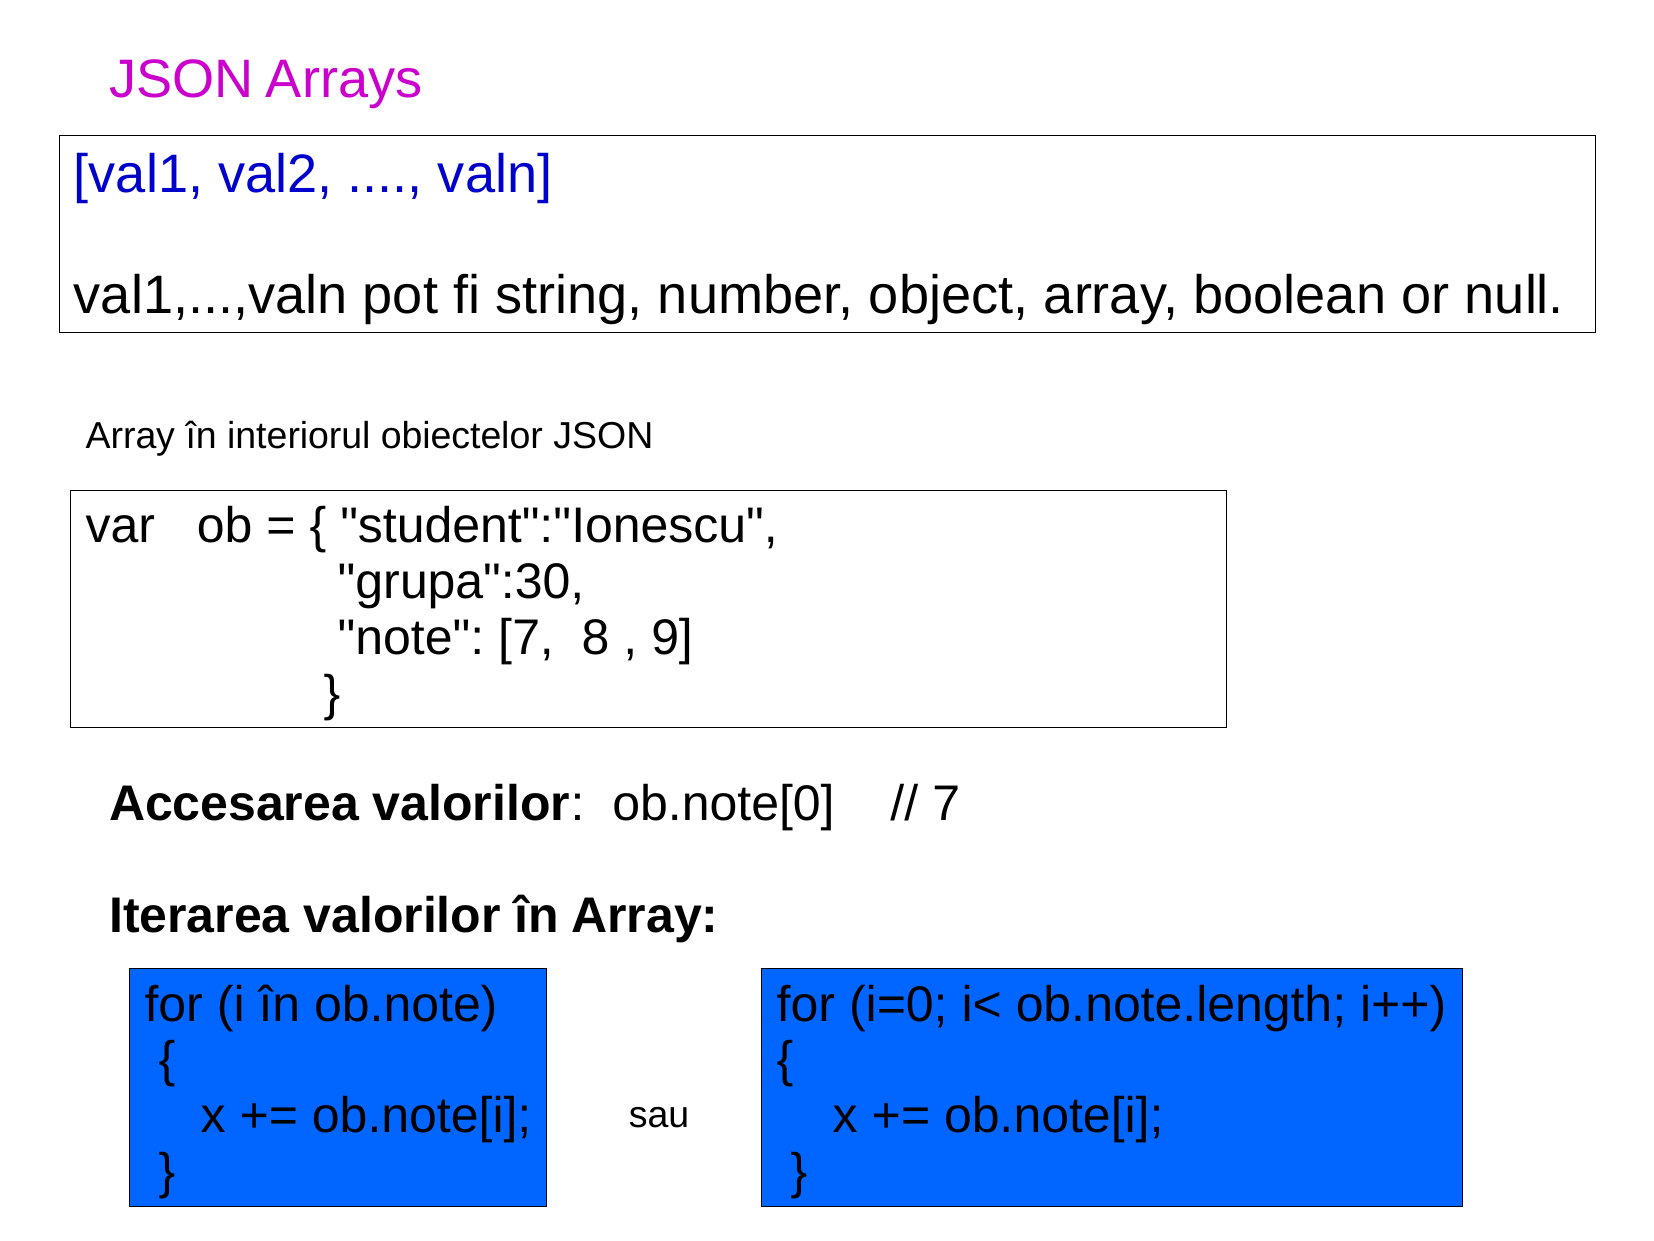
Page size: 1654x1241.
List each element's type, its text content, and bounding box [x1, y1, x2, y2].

text_box var ob = { "student":"Ionescu", "grupa":30, "note": [7, 8 , 9] } [70, 490, 1227, 728]
text_box Accesarea valorilor: ob.note[0] // 7 [94, 767, 976, 839]
text_box [val1, val2, ...., valn] val1,...,valn pot fi string, number, object, array, boolean or null. [59, 135, 1596, 333]
text_box Iterarea valorilor în Array: [94, 879, 749, 993]
text_box Array în interiorul obiectelor JSON [70, 407, 669, 465]
text_box JSON Arrays [94, 41, 439, 117]
text_box for (i=0; i< ob.note.length; i++) { x += ob.note[i]; } [761, 968, 1463, 1207]
text_box sau [614, 1086, 705, 1144]
text_box for (i în ob.note) { x += ob.note[i]; } [129, 968, 547, 1207]
